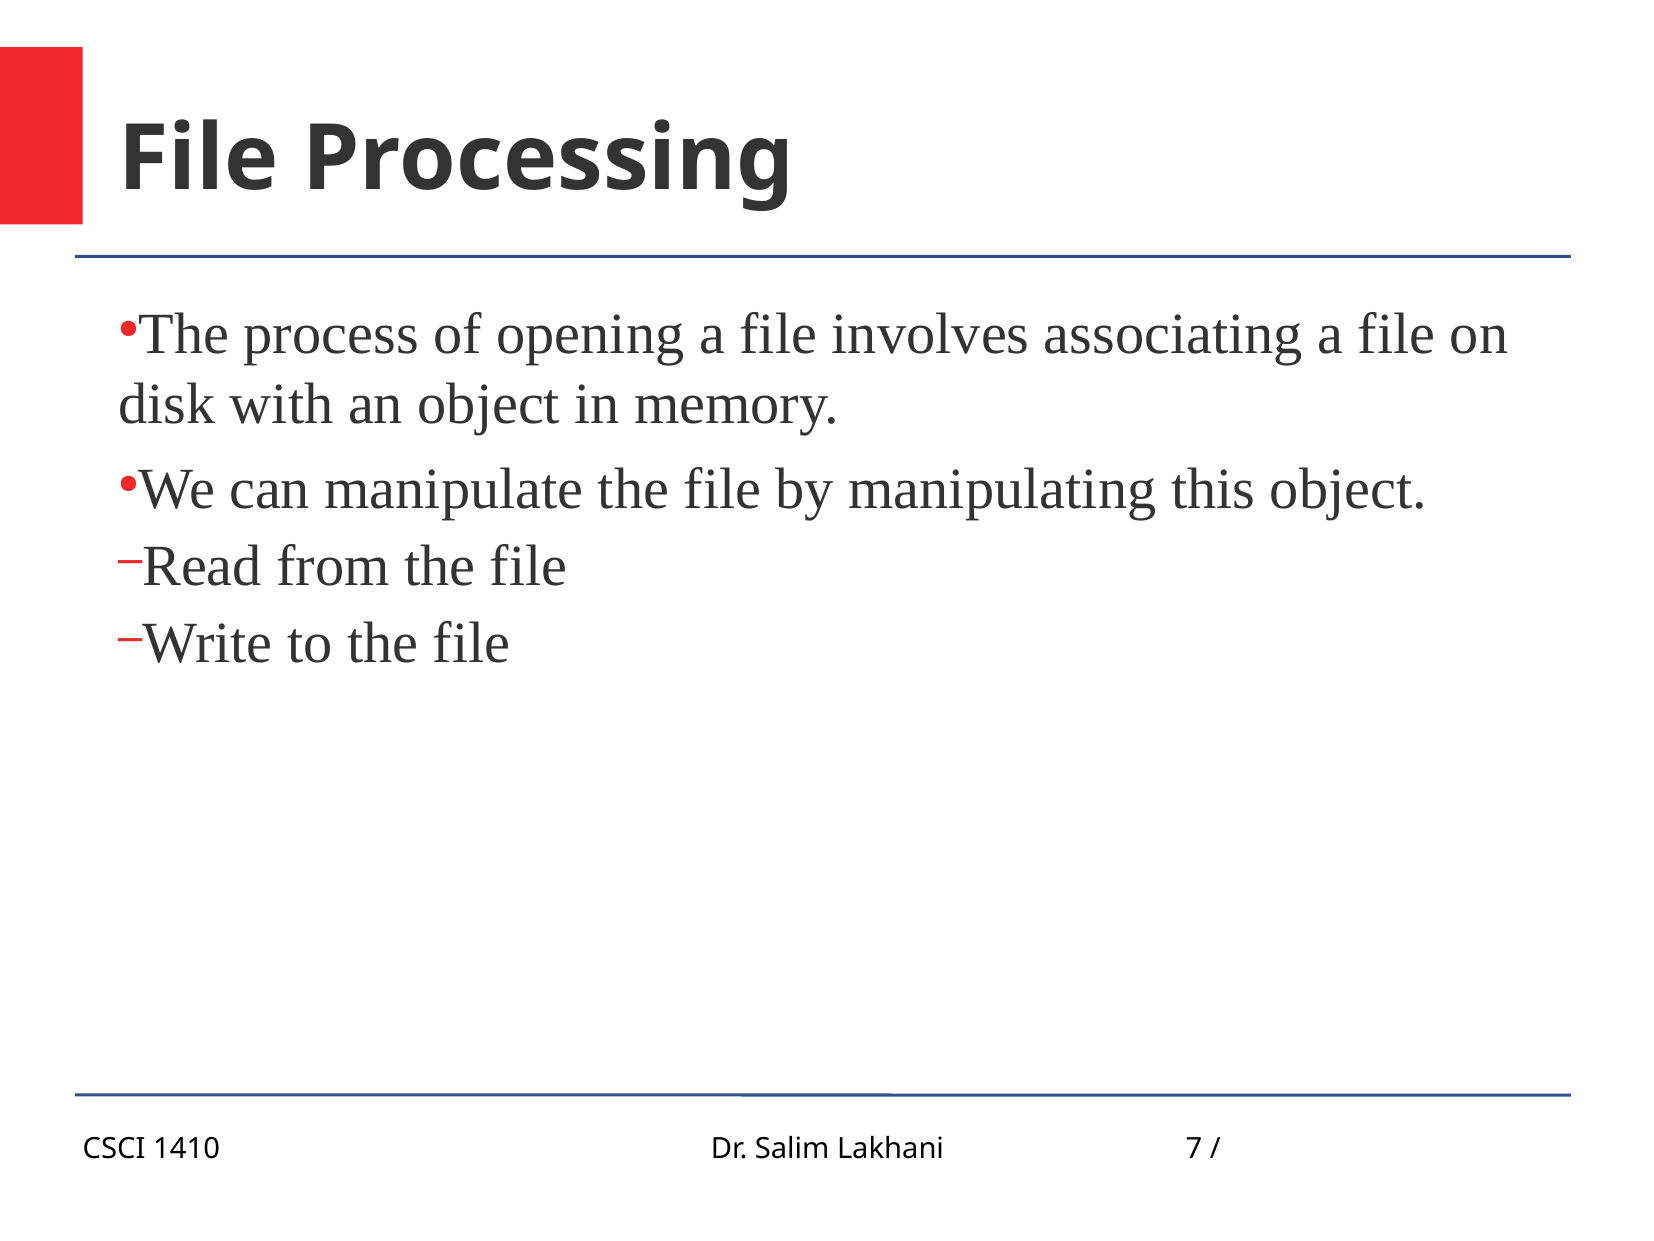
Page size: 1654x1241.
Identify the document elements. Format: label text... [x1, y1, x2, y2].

text_box / [1185, 1129, 1571, 1216]
text_box CSCI 1410 [82, 1129, 468, 1216]
list The process of opening a file involves associating a file on disk with an object in memory. We can manipulate the file by manipulating this object. Read from the file Write to the file [118, 295, 1536, 1080]
title File Processing [118, 49, 1571, 257]
text_box Dr. Salim Lakhani [565, 1129, 1090, 1216]
